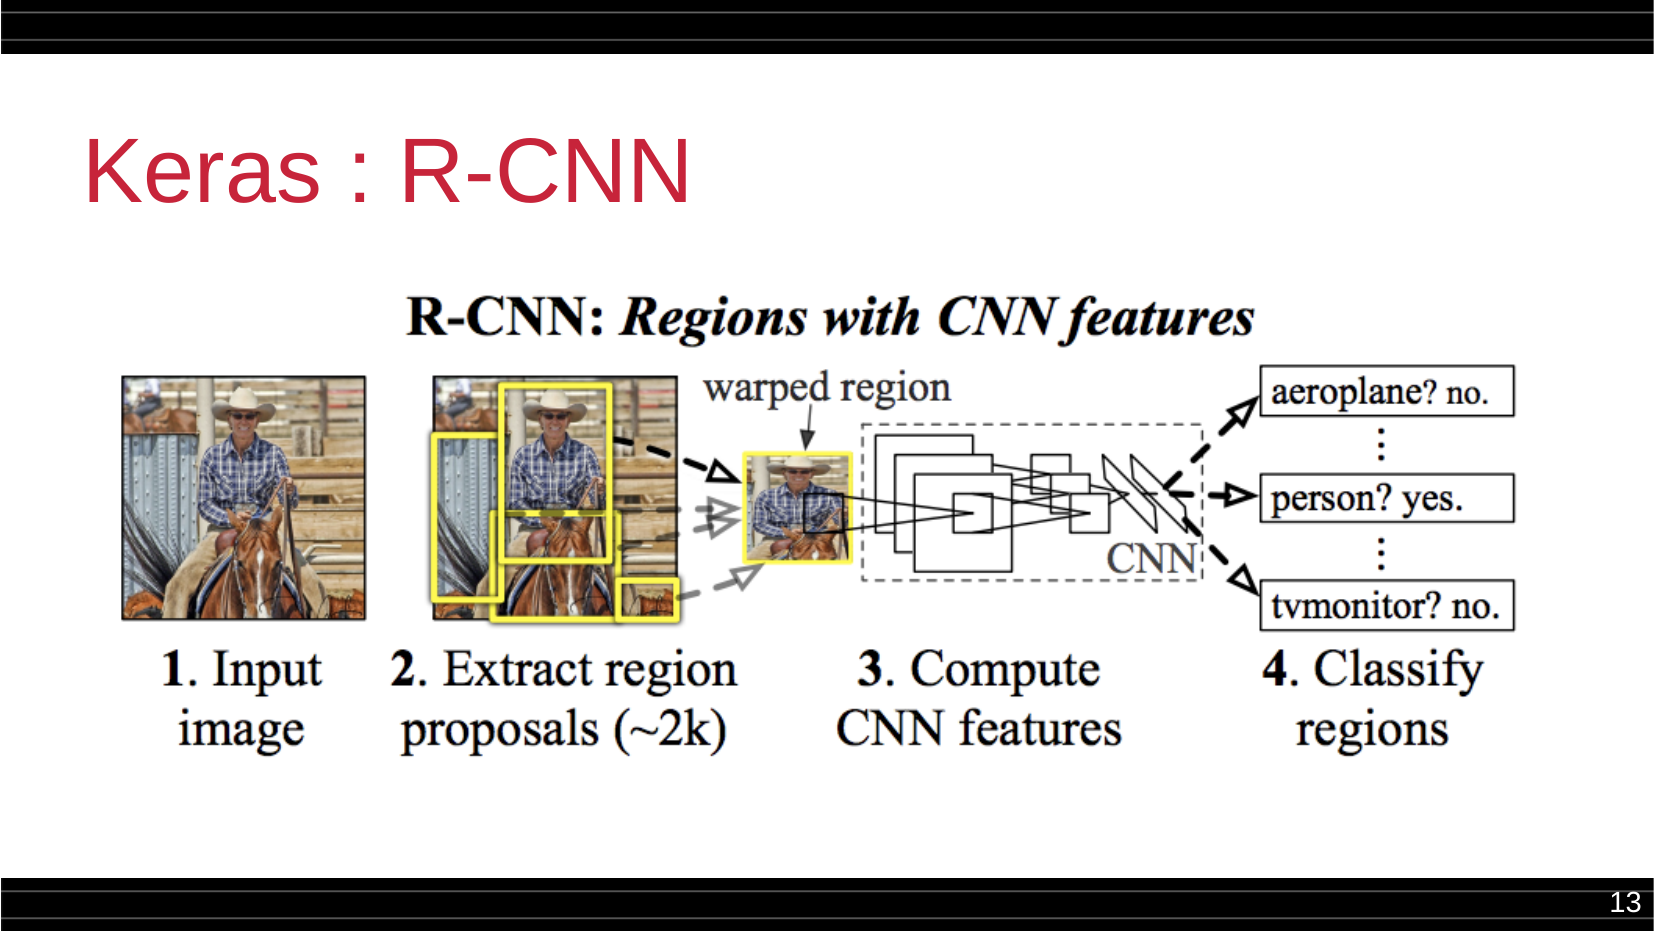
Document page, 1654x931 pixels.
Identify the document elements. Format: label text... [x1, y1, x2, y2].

picture [1, 0, 1654, 54]
picture [70, 224, 1571, 775]
title Keras : R-CNN [82, 92, 1571, 224]
picture [1, 878, 1654, 931]
